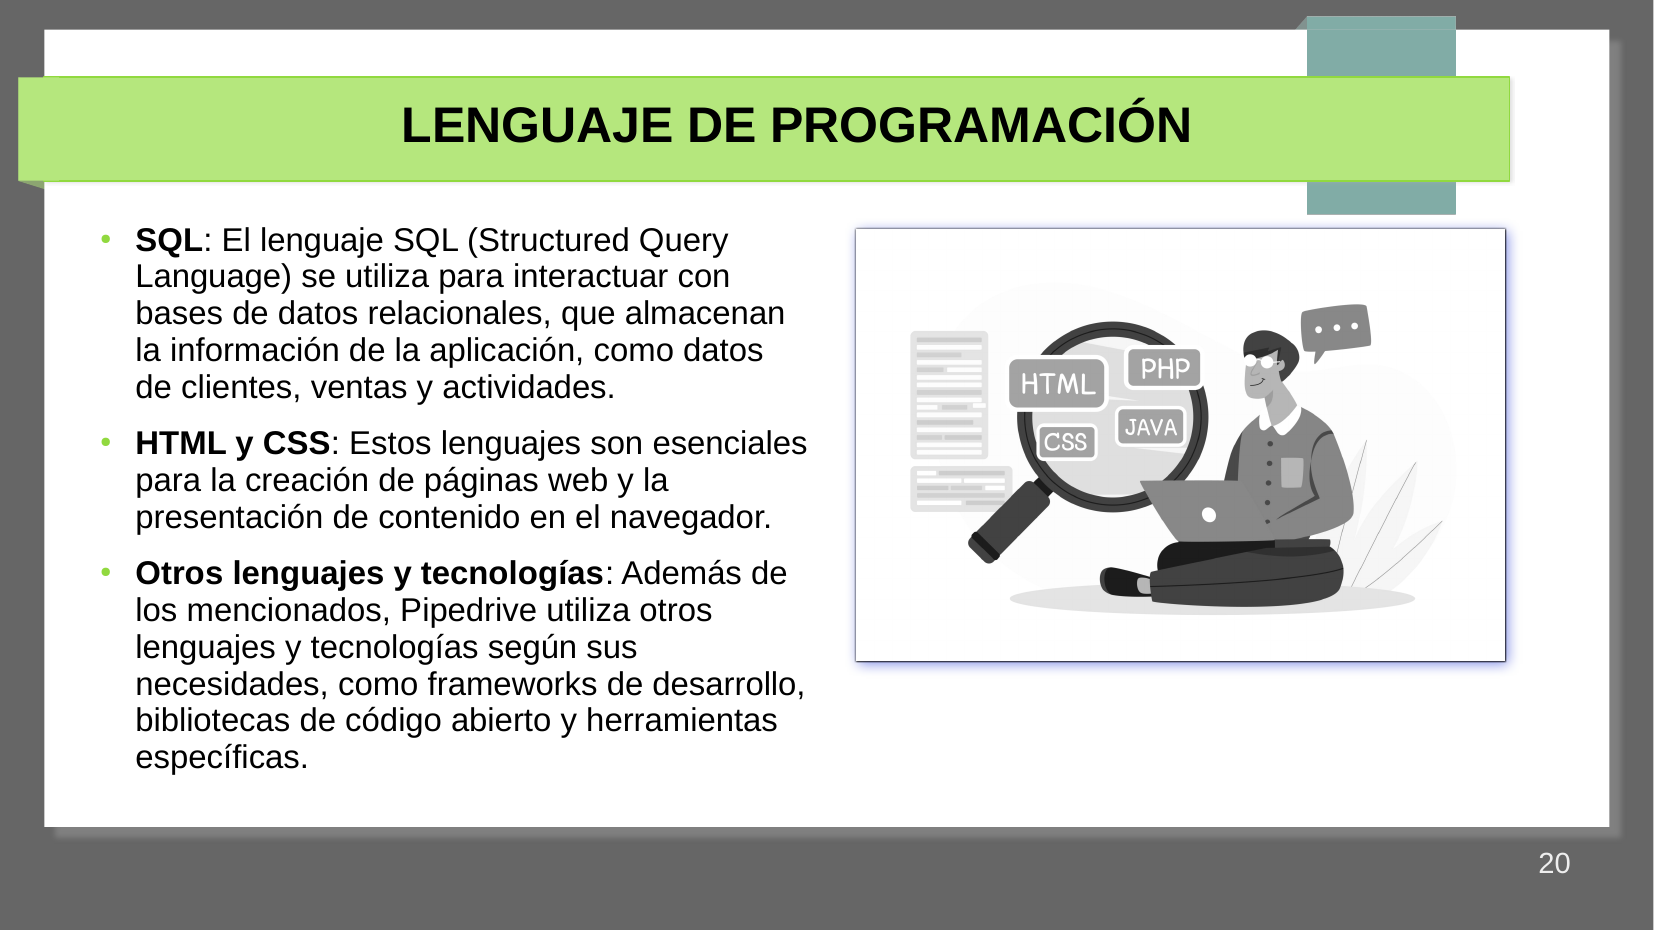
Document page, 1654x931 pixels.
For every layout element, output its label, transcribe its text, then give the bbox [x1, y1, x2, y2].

title LENGUAJE DE PROGRAMACIÓN [88, 73, 1506, 178]
picture [856, 229, 1505, 661]
list SQL: El lenguaje SQL (Structured Query Language) se utiliza para interactuar con bases de datos relacionales, que almacenan la información de la aplicación, como datos de clientes, ventas y actividades. HTML y CSS: Estos lenguajes son esenciales para la creación de páginas web y la presentación de contenido en el navegador. Otros lenguajes y tecnologías: Además de los mencionados, Pipedrive utiliza otros lenguajes y tecnologías según sus necesidades, como frameworks de desarrollo, bibliotecas de código abierto y herramientas específicas. [88, 221, 809, 813]
